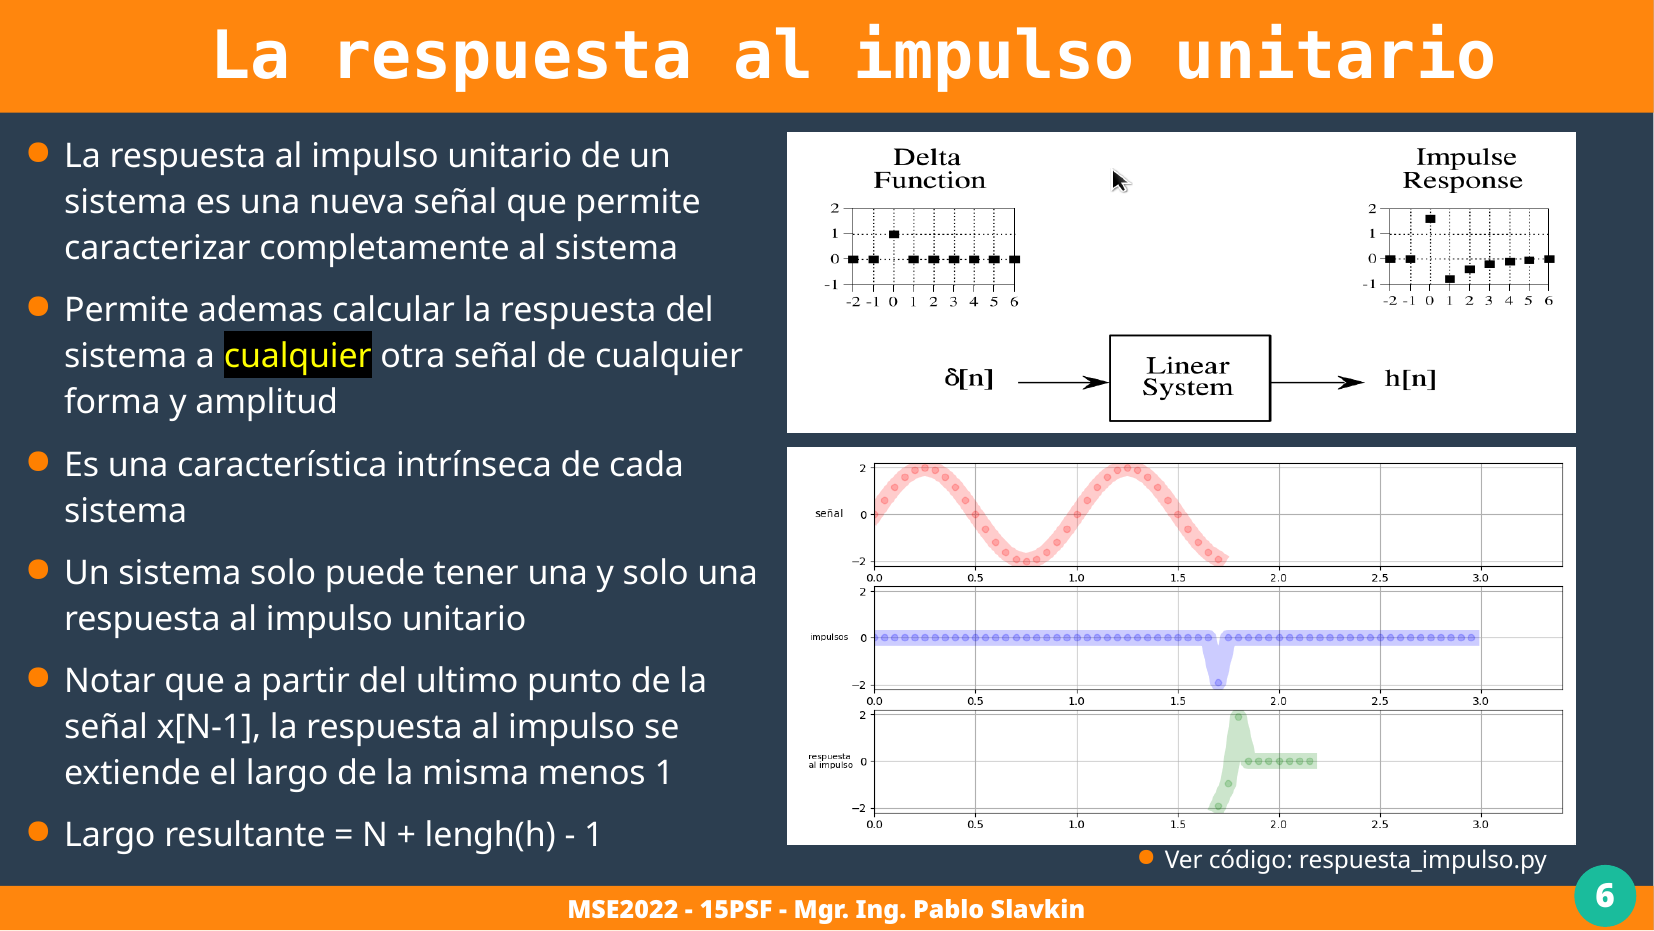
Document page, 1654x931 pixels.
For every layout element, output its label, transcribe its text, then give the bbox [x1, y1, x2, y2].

title La respuesta al impulso unitario [210, 16, 1518, 113]
list La respuesta al impulso unitario de un sistema es una nueva señal que permite caracterizar completamente al sistema Permite ademas calcular la respuesta del sistema a cualquier otra señal de cualquier forma y amplitud Es una característica intrínseca de cada sistema Un sistema solo puede tener una y solo una respuesta al impulso unitario Notar que a partir del ultimo punto de la señal x[N-1], la respuesta al impulso se extiende el largo de la misma menos 1 Largo resultante = N + lengh(h) - 1 [11, 131, 788, 863]
list Ver código: respuesta_impulso.py [1127, 842, 1570, 896]
picture [787, 132, 1576, 433]
picture [787, 447, 1576, 845]
